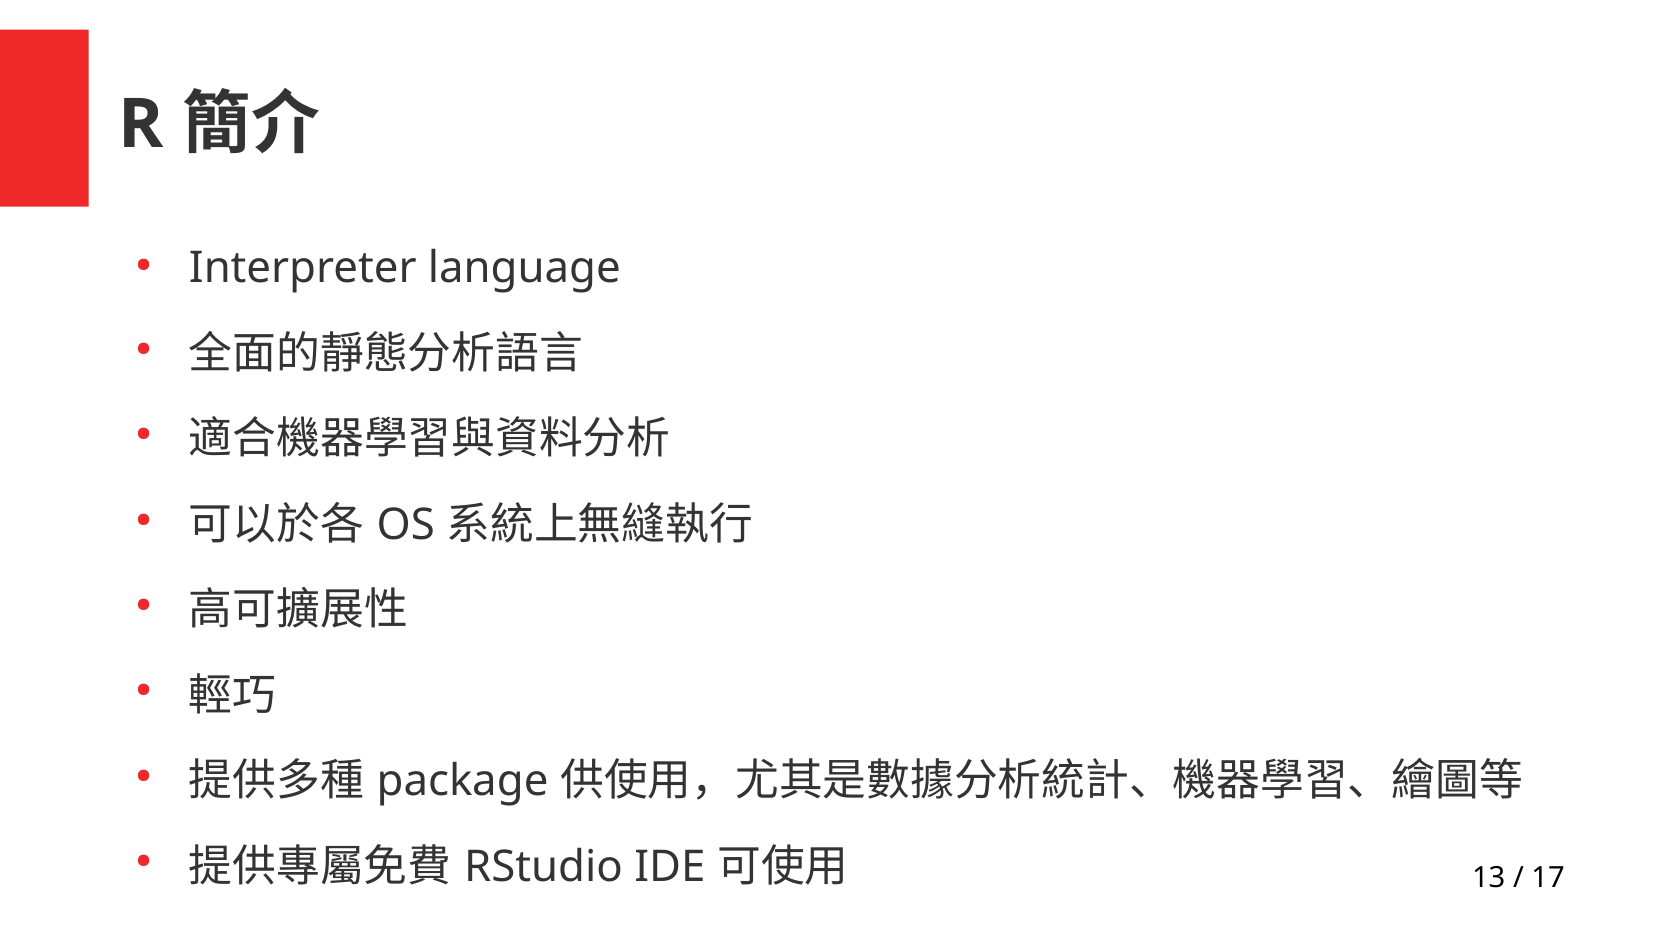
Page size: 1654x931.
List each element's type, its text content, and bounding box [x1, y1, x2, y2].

title R簡介 [118, 29, 1595, 207]
list Interpreter language 全面的靜態分析語言 適合機器學習與資料分析 可以於各OS系統上無縫執行 高可擴展性 輕巧 提供多種package供使用，尤其是數據分析統計、機器學習、繪圖等 提供專屬免費RStudio IDE可使用 [118, 236, 1595, 857]
